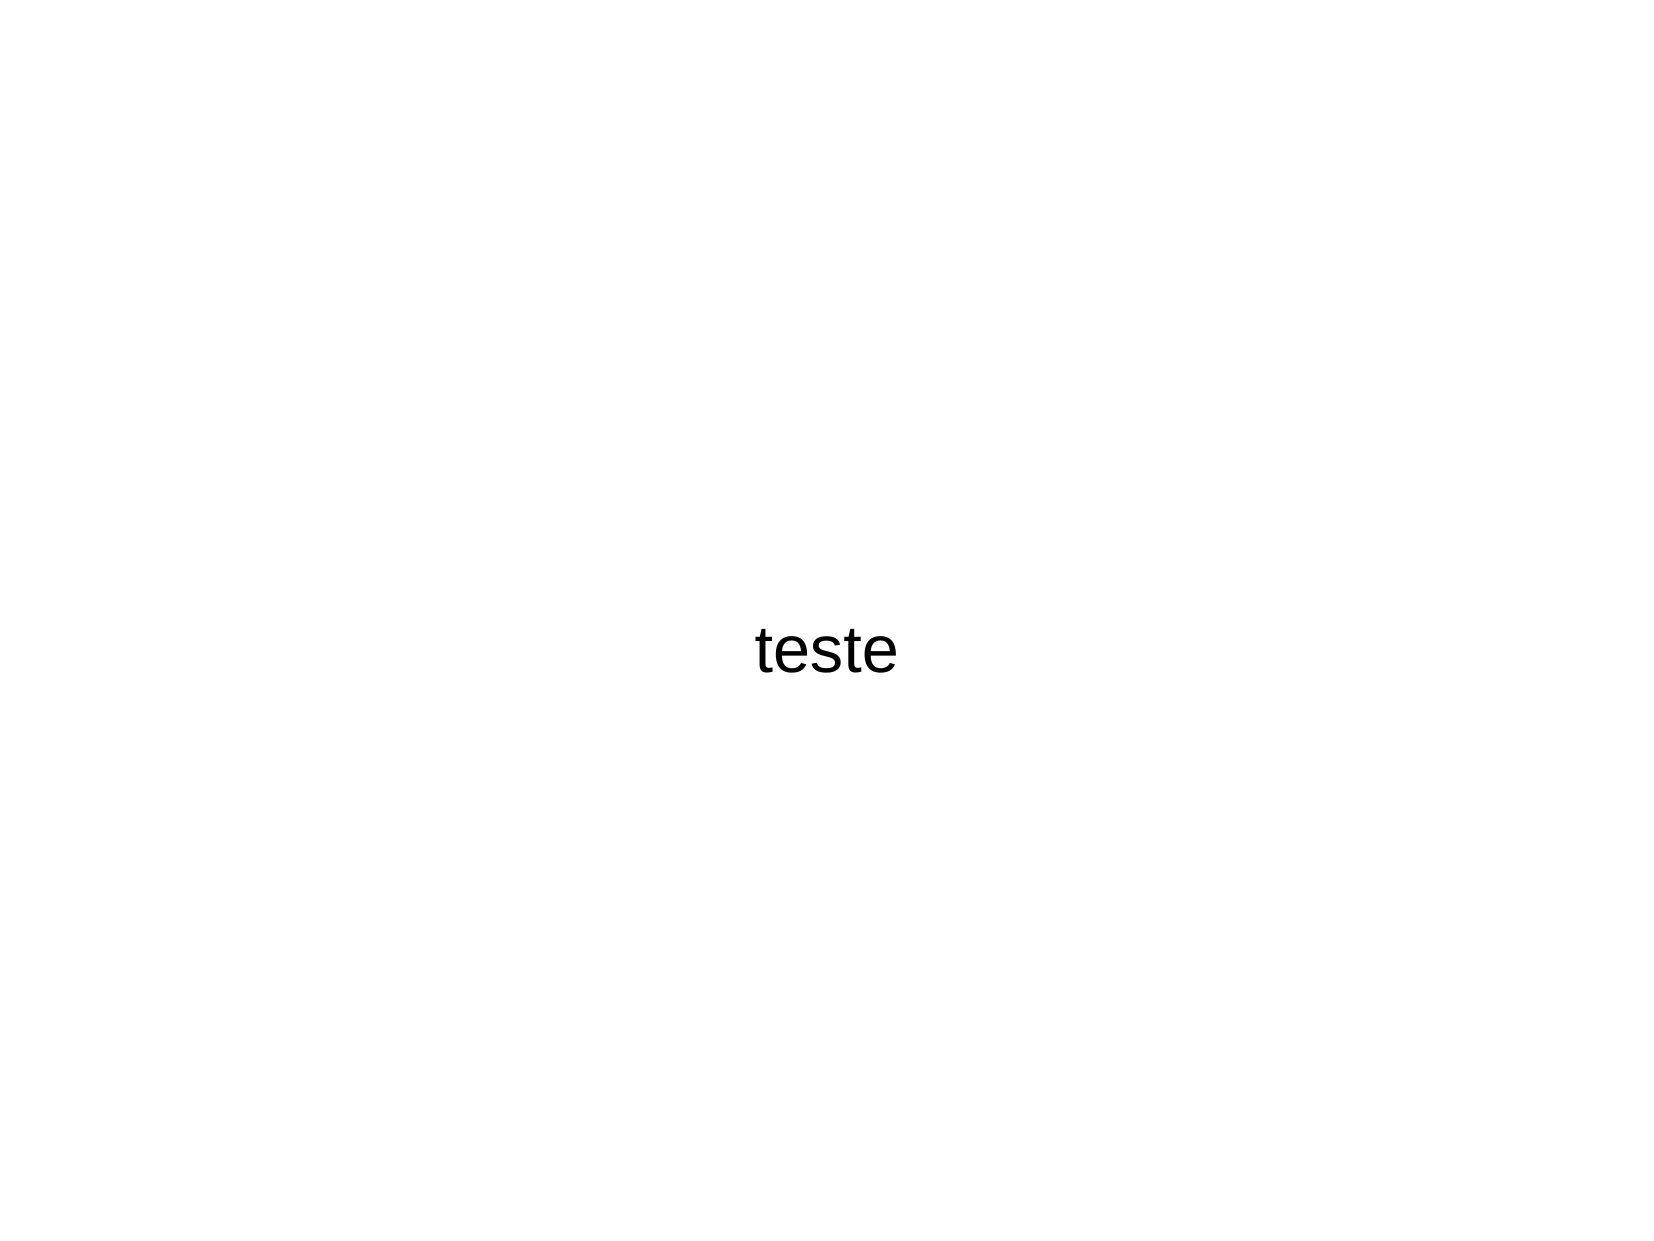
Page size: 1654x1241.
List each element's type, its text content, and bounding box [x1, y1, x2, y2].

subtitle teste [82, 290, 1571, 1010]
